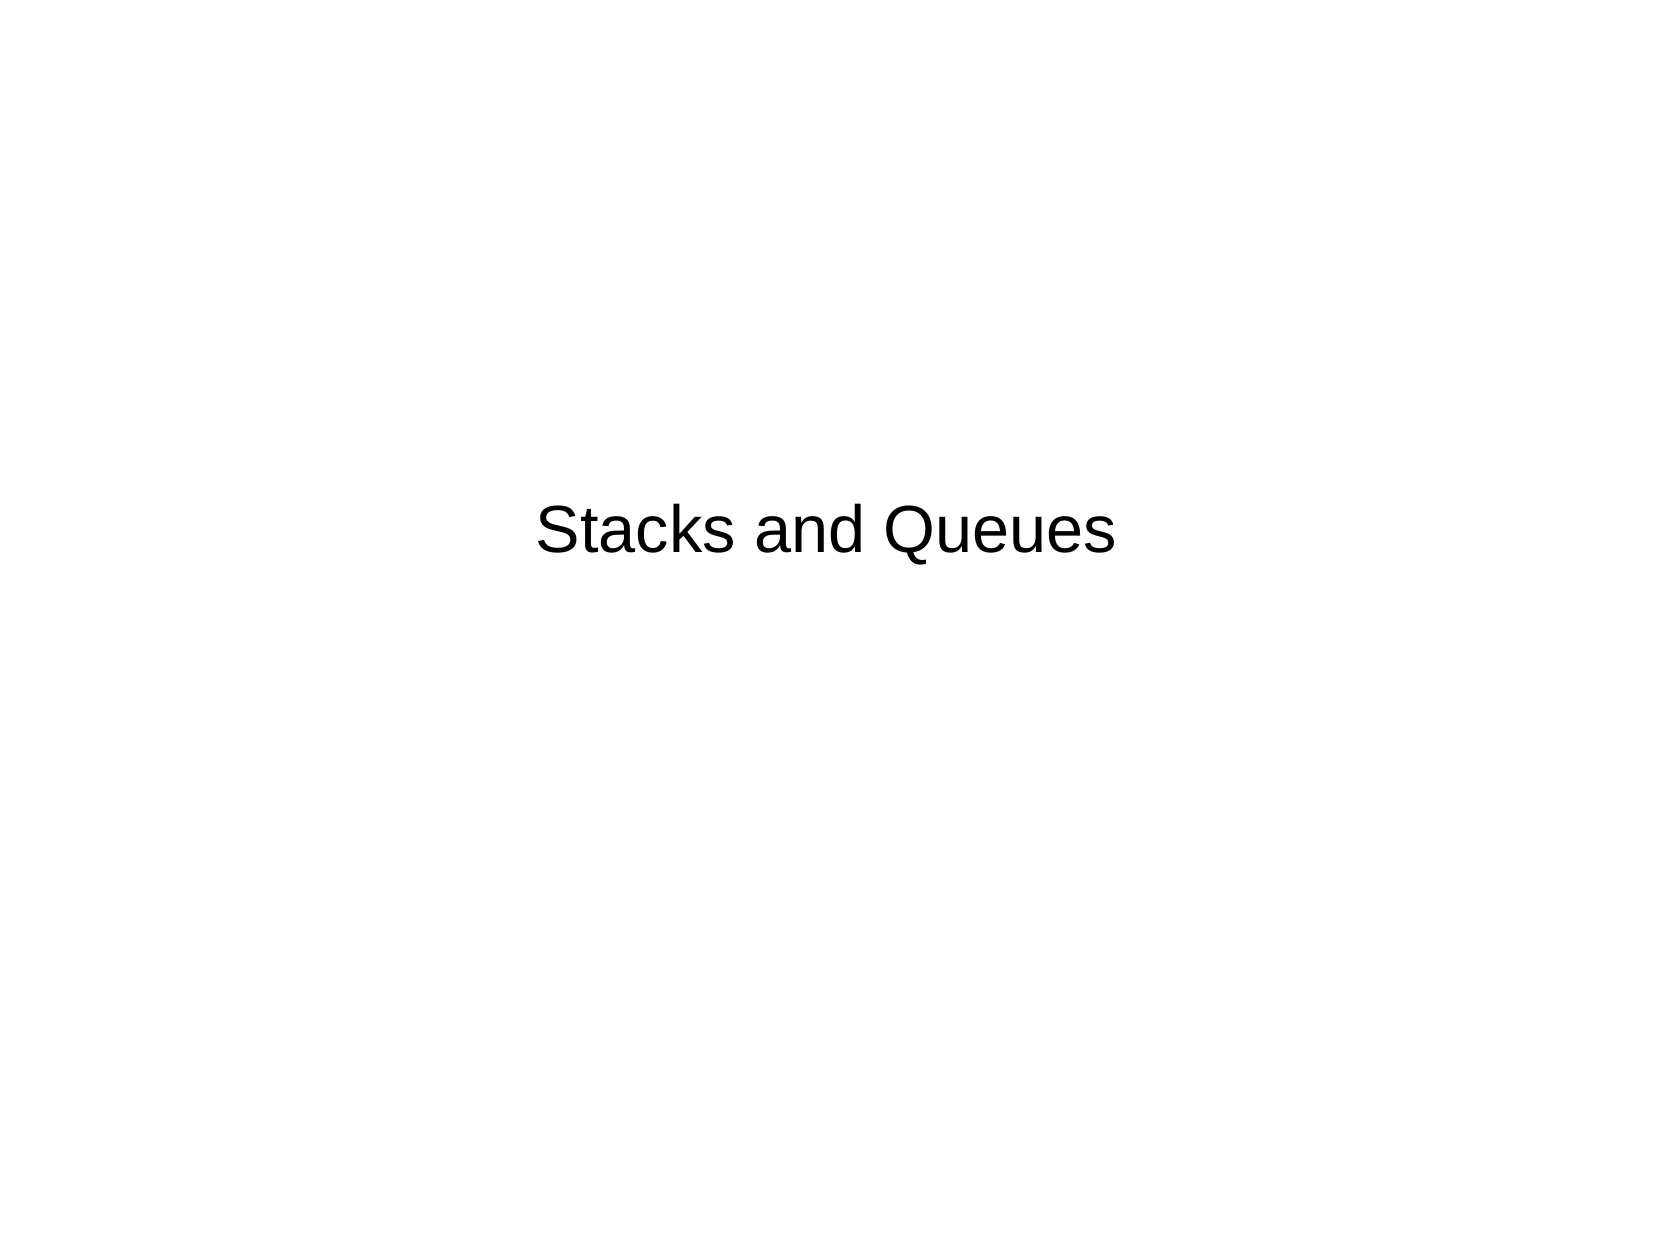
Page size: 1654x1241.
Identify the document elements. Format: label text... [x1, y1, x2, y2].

subtitle Stacks and Queues [82, 49, 1571, 1010]
